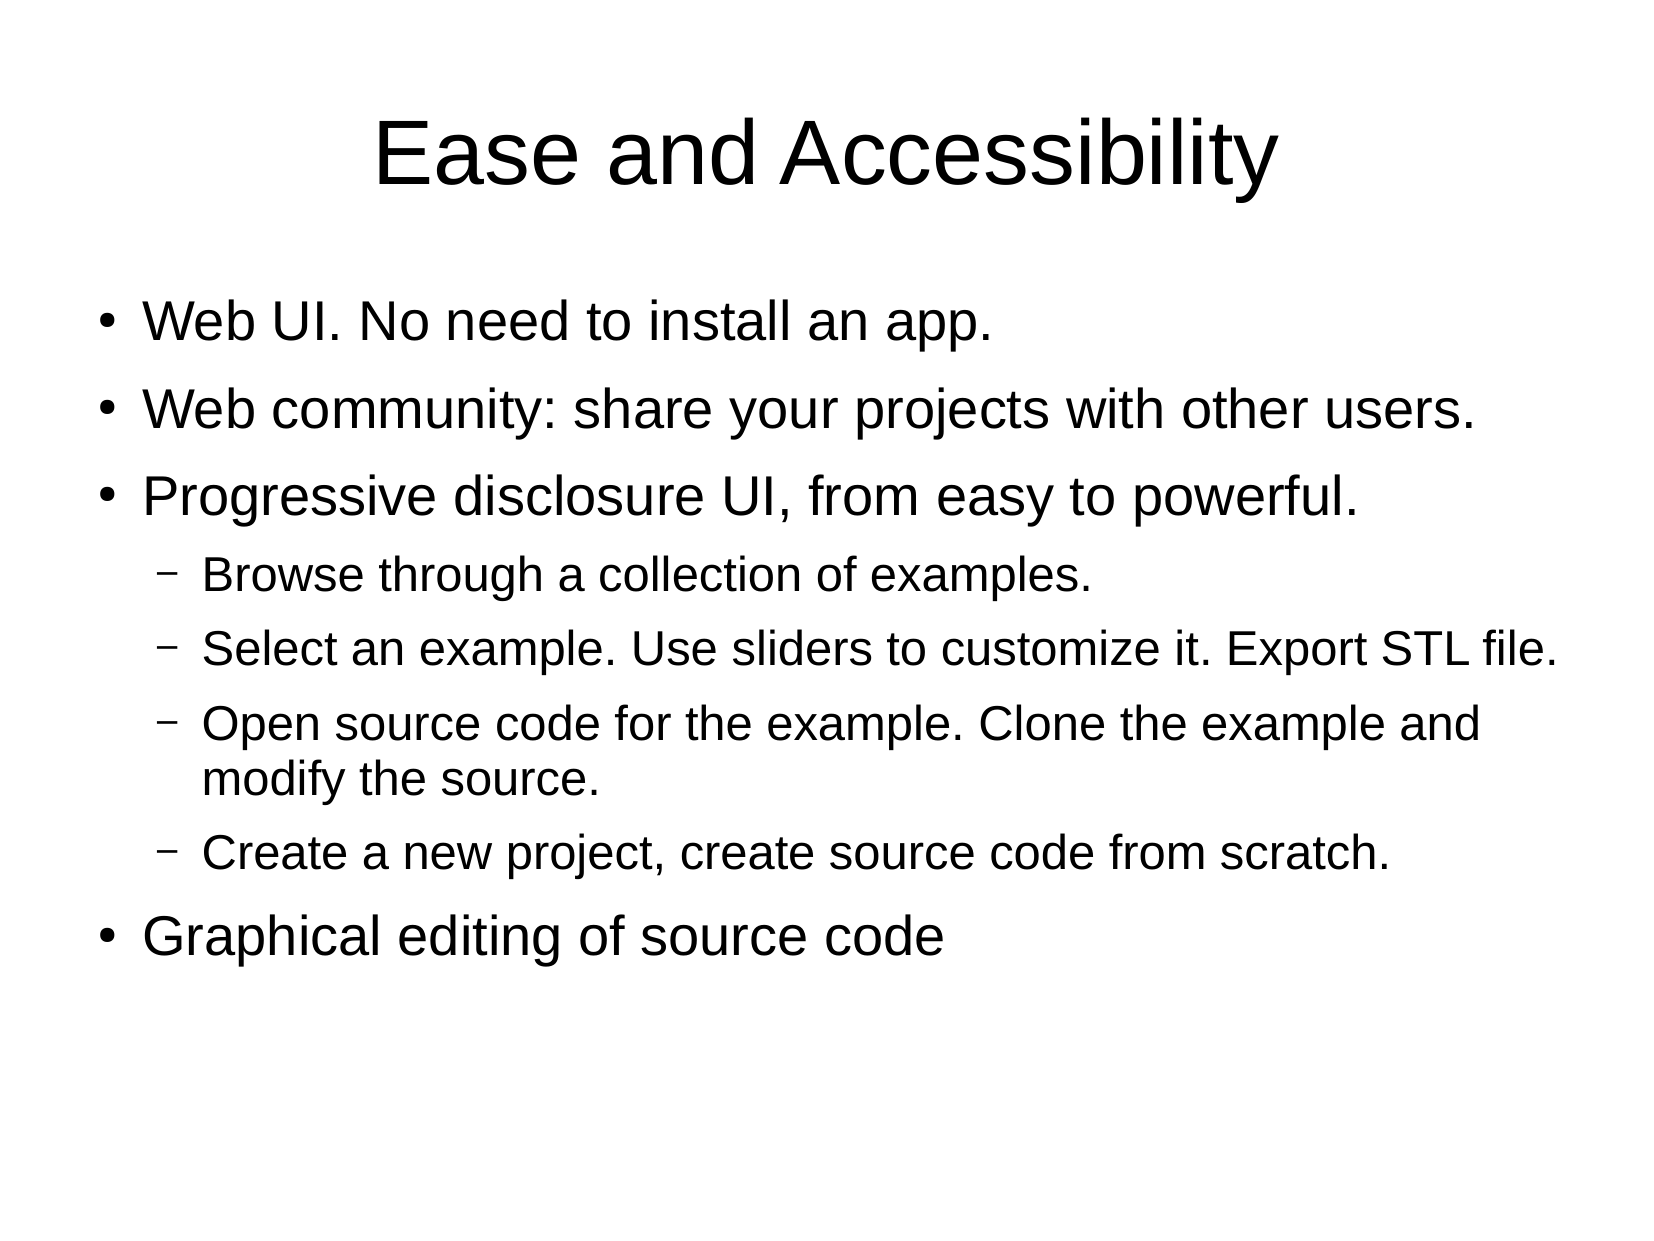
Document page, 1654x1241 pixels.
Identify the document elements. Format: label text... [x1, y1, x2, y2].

list Web UI. No need to install an app. Web community: share your projects with other users. Progressive disclosure UI, from easy to powerful. Browse through a collection of examples. Select an example. Use sliders to customize it. Export STL file. Open source code for the example. Clone the example and modify the source. Create a new project, create source code from scratch. Graphical editing of source code [82, 290, 1571, 1010]
title Ease and Accessibility [82, 49, 1571, 257]
